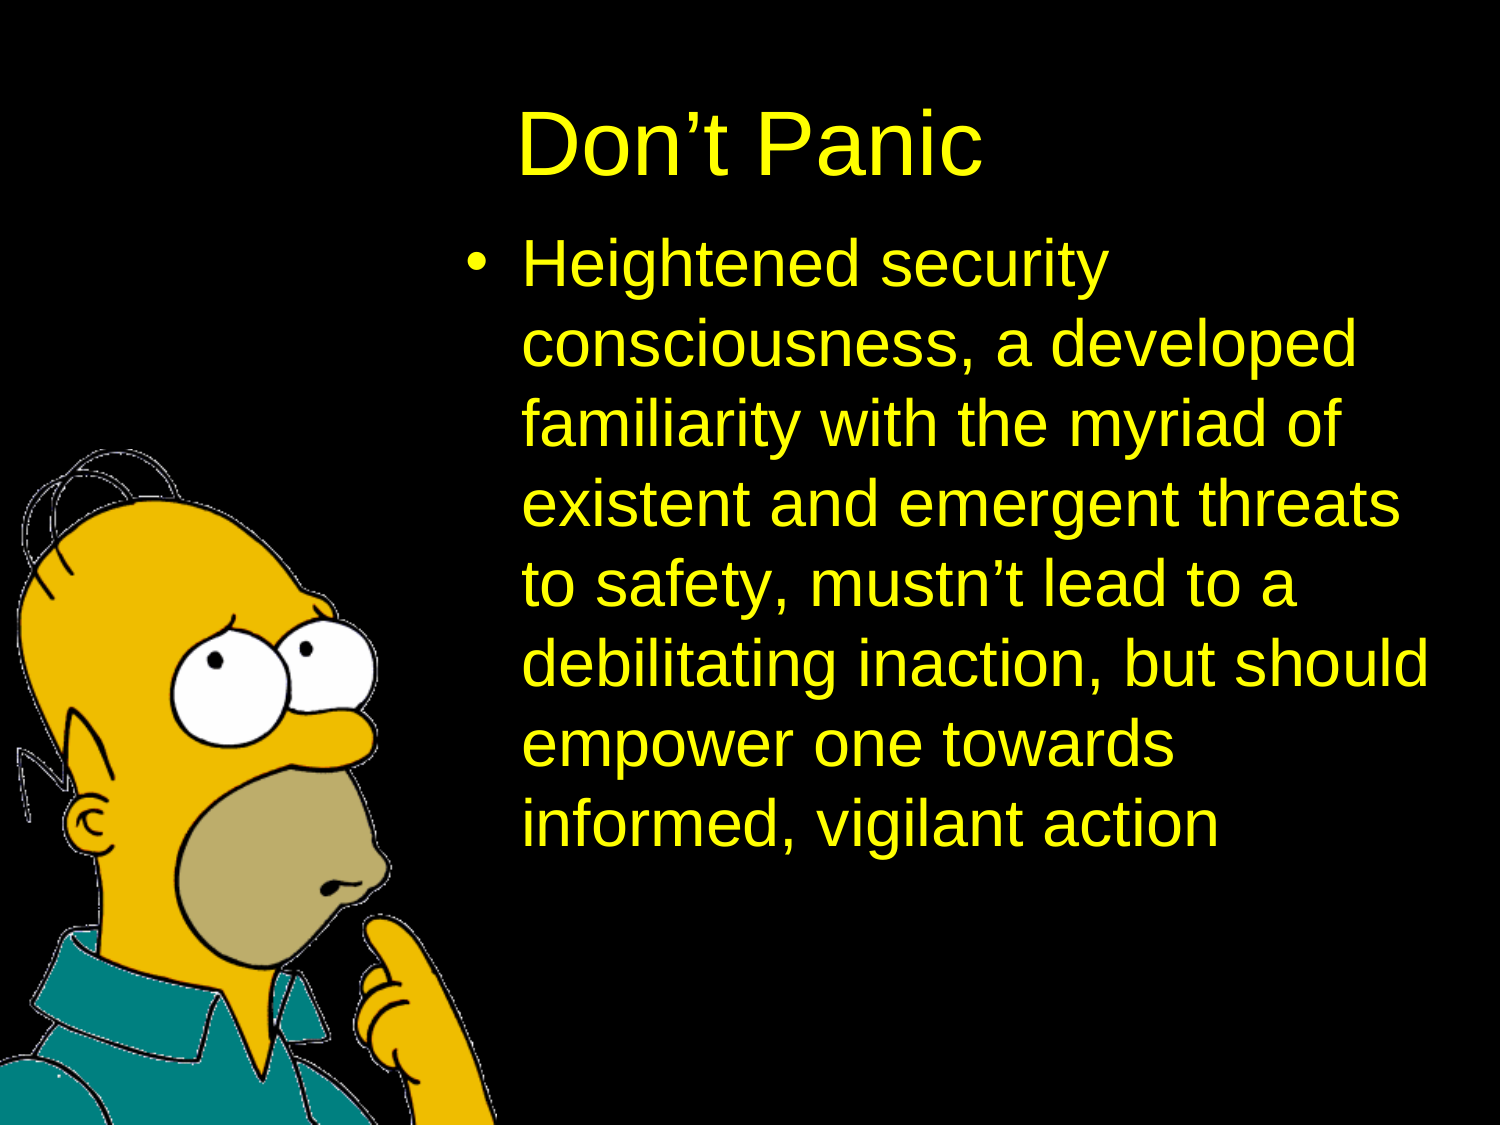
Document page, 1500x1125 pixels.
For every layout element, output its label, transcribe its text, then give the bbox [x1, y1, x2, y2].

list Heightened security consciousness, a developed familiarity with the myriad of existent and emergent threats to safety, mustn’t lead to a debilitating inaction, but should empower one towards informed, vigilant action [450, 212, 1488, 955]
picture [0, 449, 497, 1125]
title Don’t Panic [75, 45, 1426, 233]
